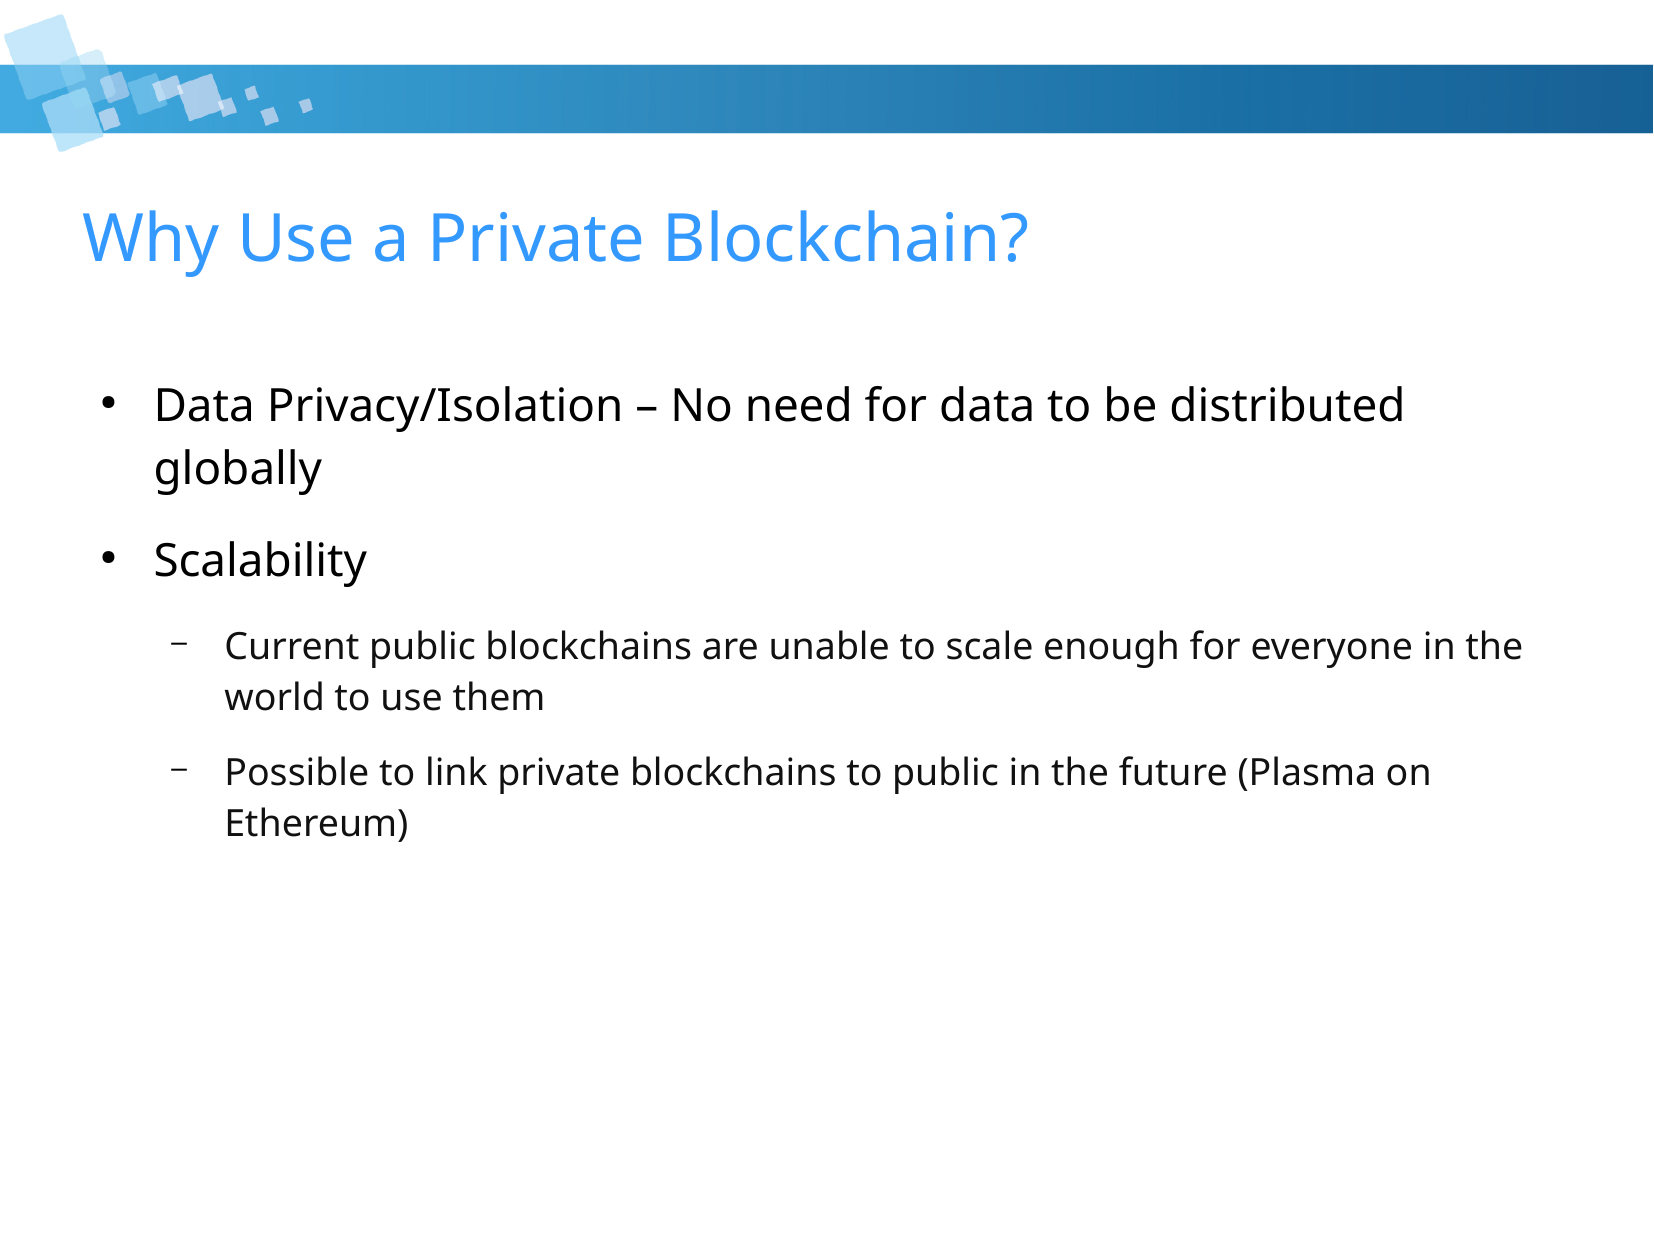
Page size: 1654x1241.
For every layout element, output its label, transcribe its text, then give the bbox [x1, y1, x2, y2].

title Why Use a Private Blockchain? [82, 132, 1571, 340]
list Data Privacy/Isolation – No need for data to be distributed globally Scalability Current public blockchains are unable to scale enough for everyone in the world to use them Possible to link private blockchains to public in the future (Plasma on Ethereum) [82, 372, 1571, 1093]
picture [0, 0, 1653, 1238]
